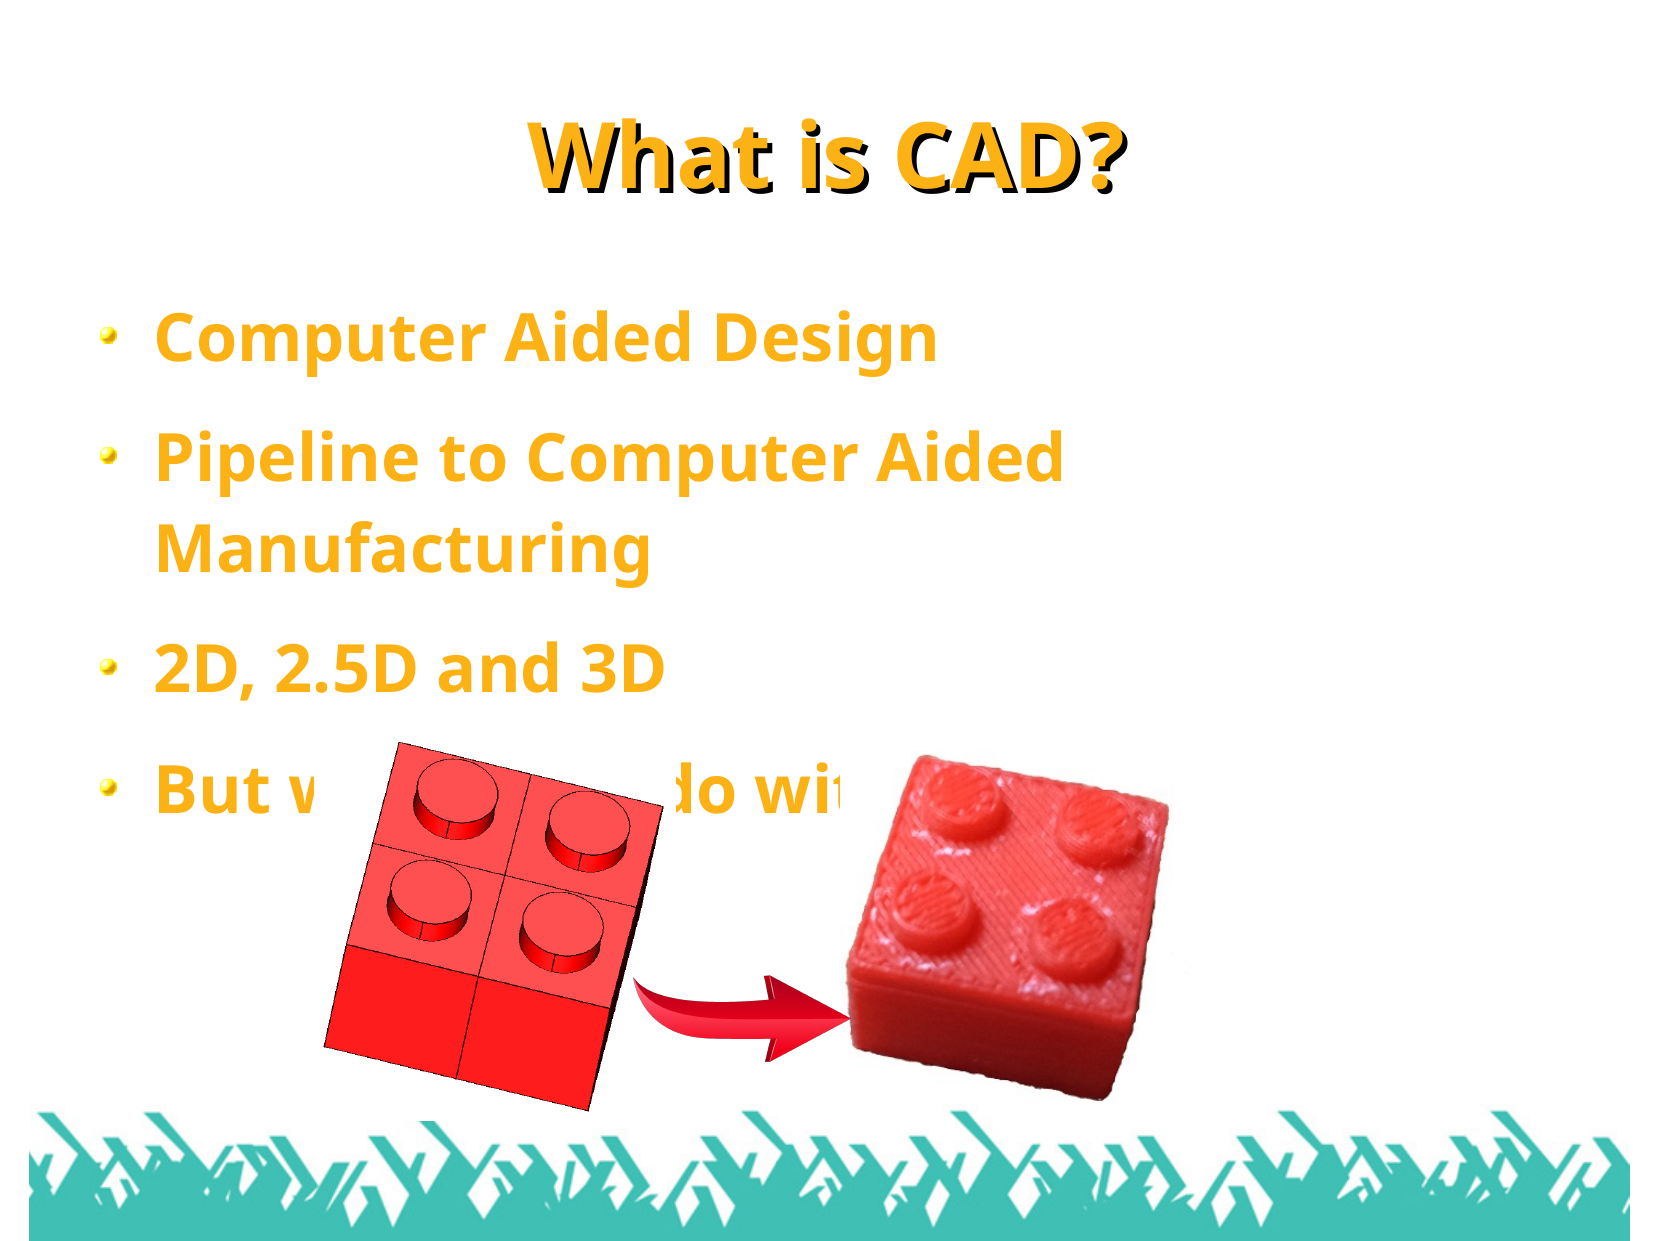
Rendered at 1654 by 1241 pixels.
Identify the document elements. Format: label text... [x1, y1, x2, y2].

title What is CAD? [82, 49, 1571, 257]
picture [29, 733, 1630, 1241]
list Computer Aided Design Pipeline to Computer Aided Manufacturing 2D, 2.5D and 3D But what can I do with it? [82, 290, 1571, 1010]
